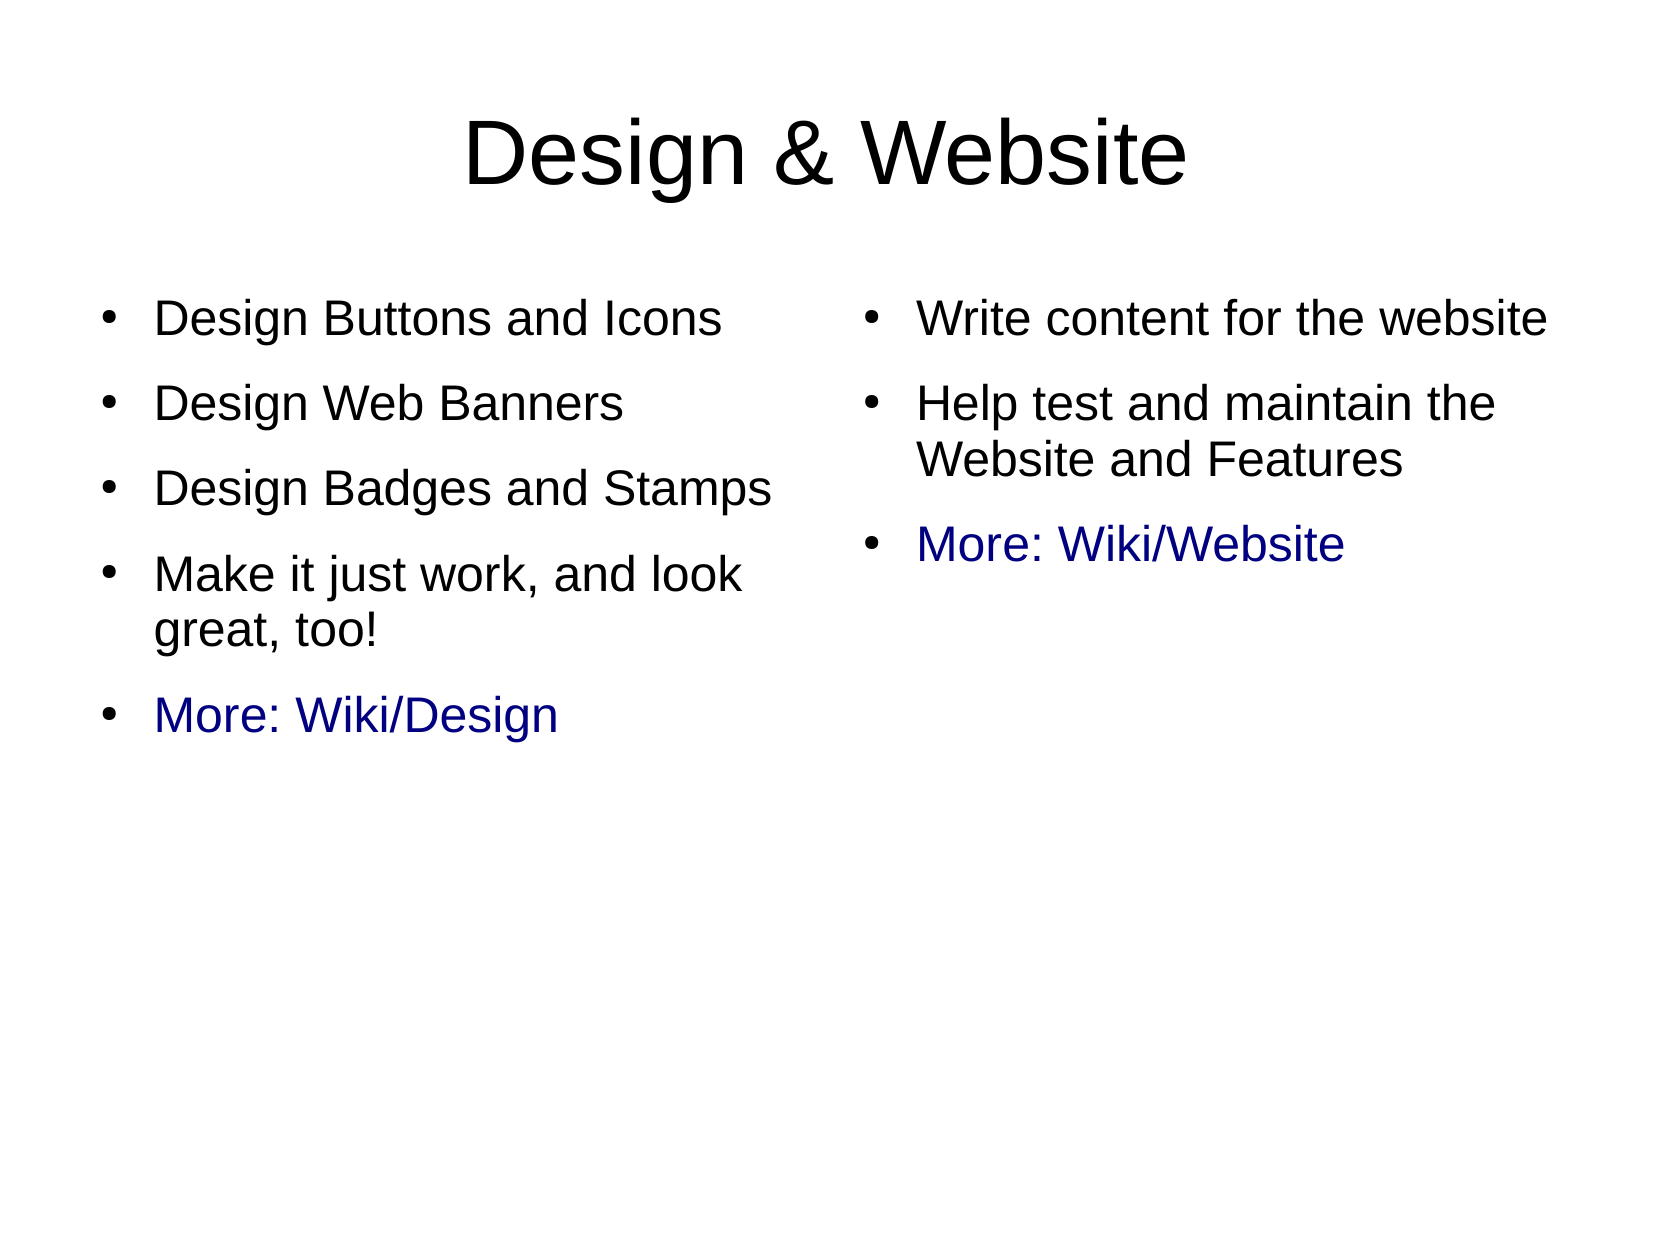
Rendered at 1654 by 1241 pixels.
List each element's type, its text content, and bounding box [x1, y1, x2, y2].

list Write content for the website Help test and maintain the Website and Features More: Wiki/Website [845, 290, 1572, 1109]
list Design Buttons and Icons Design Web Banners Design Badges and Stamps Make it just work, and look great, too! More: Wiki/Design [82, 290, 809, 1109]
title Design & Website [82, 49, 1571, 257]
